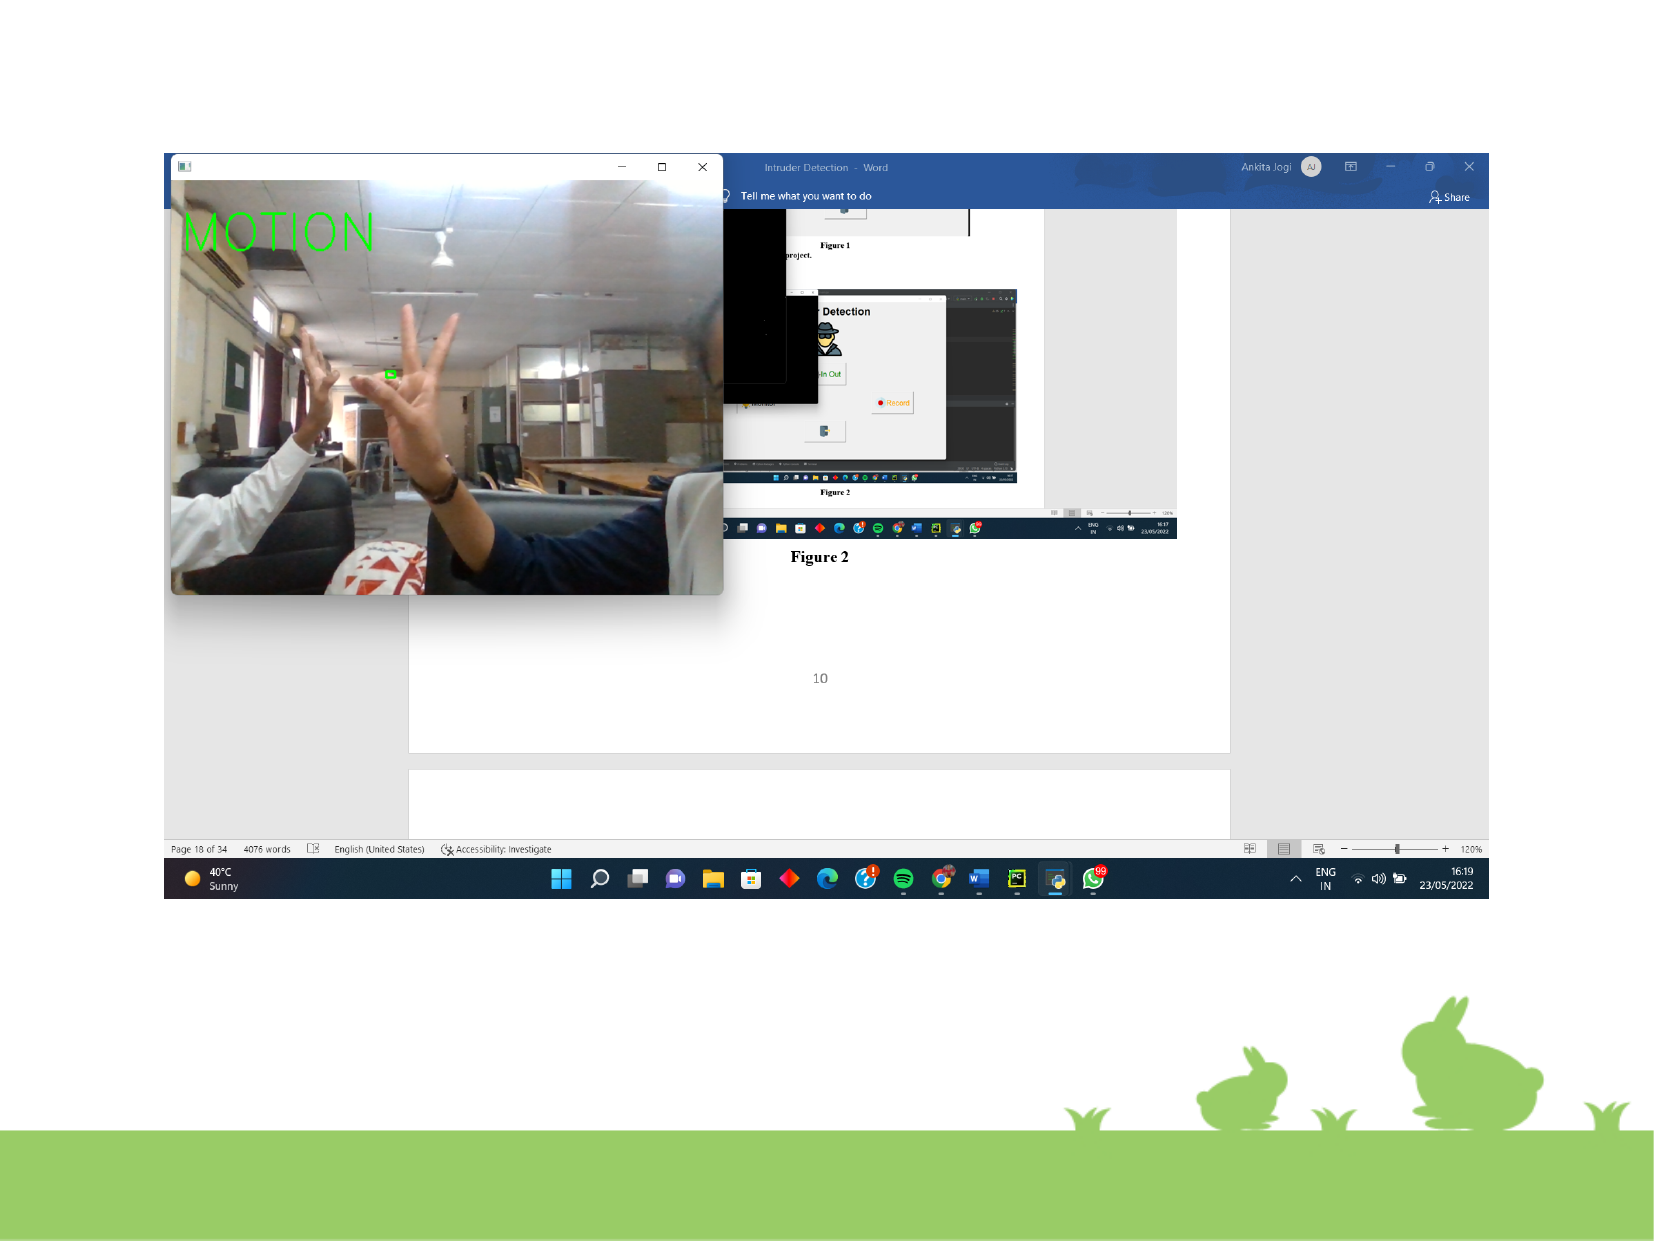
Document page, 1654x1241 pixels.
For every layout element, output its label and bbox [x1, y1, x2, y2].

picture [164, 153, 1489, 899]
